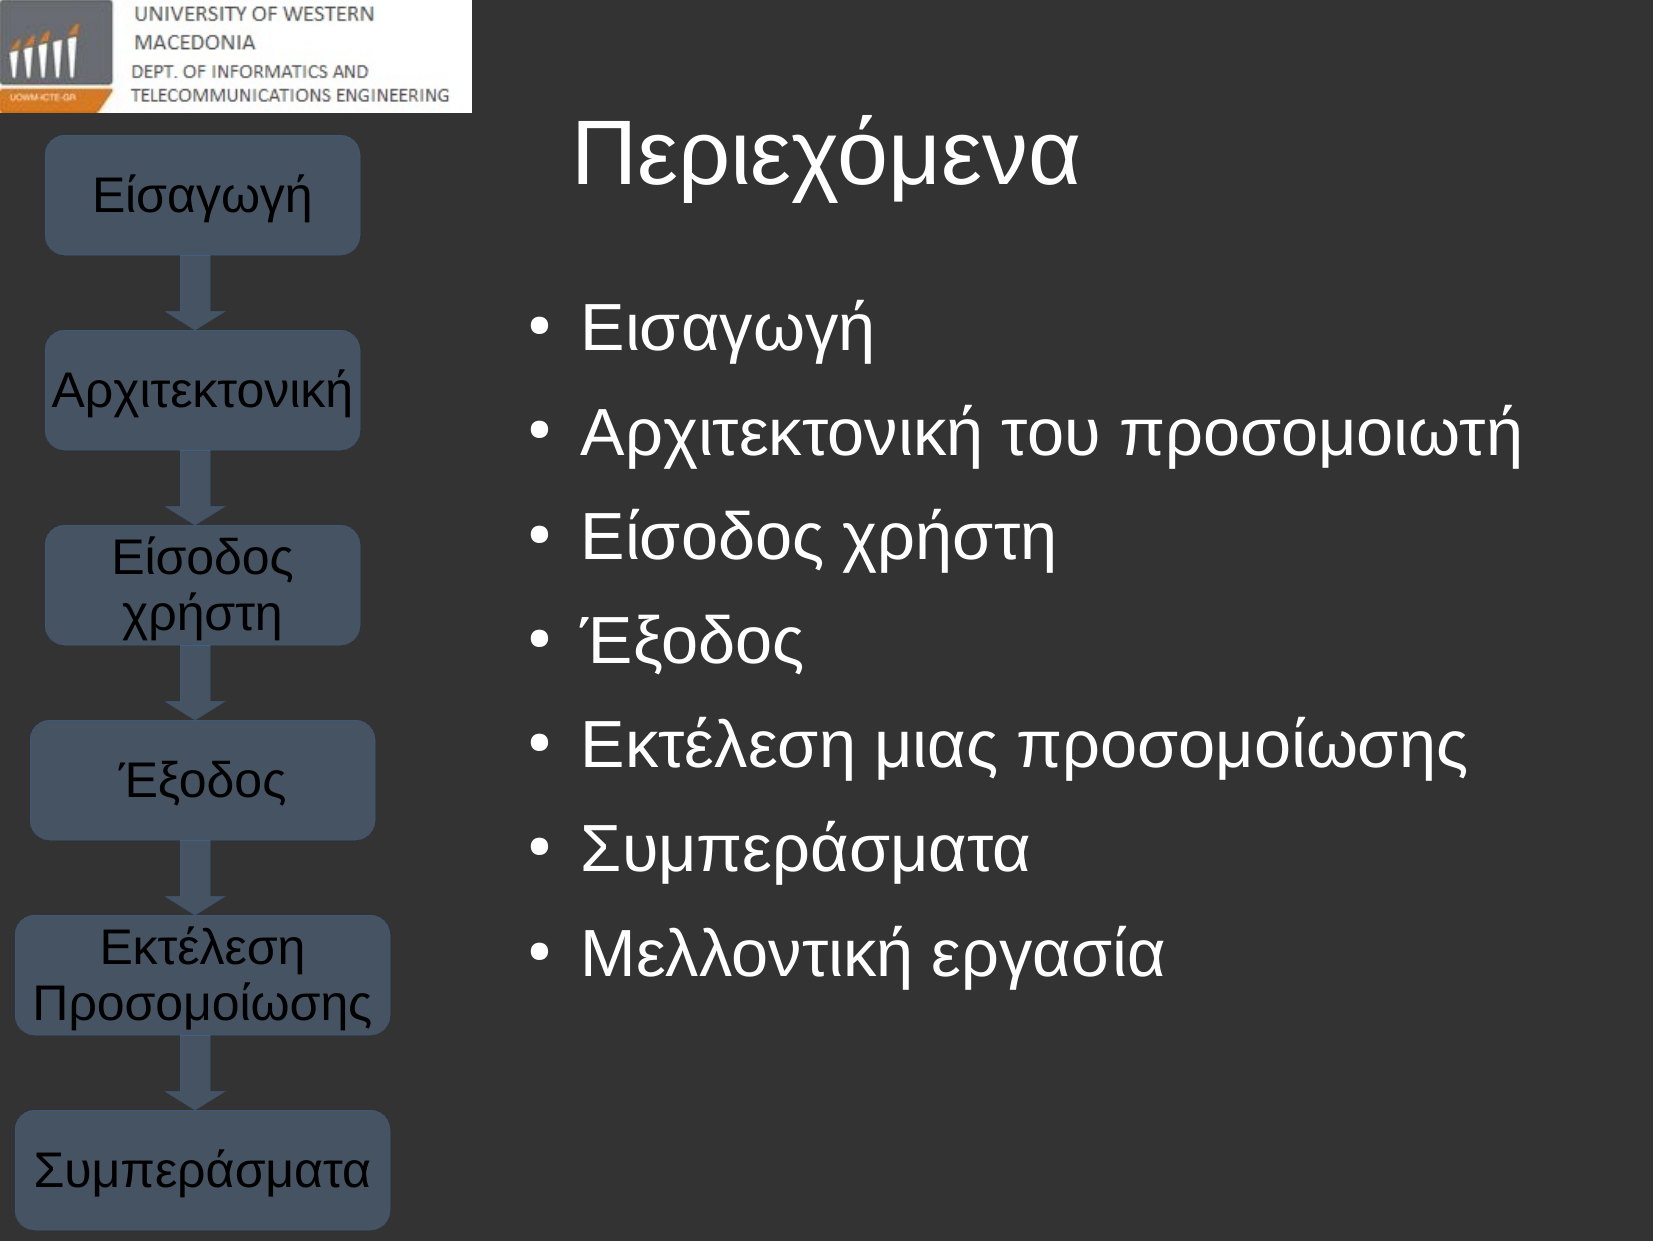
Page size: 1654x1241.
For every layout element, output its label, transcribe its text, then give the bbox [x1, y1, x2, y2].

text_box [165, 840, 226, 916]
text_box Έξοδος [30, 720, 376, 841]
text_box Αρχιτεκτονική [45, 330, 361, 451]
title Περιεχόμενα [82, 49, 1571, 257]
text_box [165, 450, 226, 526]
text_box Εκτέλεση Προσομοίωσης [15, 915, 391, 1036]
picture [0, 0, 472, 113]
text_box Συμπεράσματα [15, 1110, 391, 1231]
text_box [165, 645, 226, 721]
text_box Είσοδος χρήστη [45, 525, 361, 646]
text_box Είσαγωγή [45, 135, 361, 256]
text_box [165, 1035, 226, 1111]
text_box [165, 255, 226, 331]
list Εισαγωγή Αρχιτεκτονική του προσομοιωτή Είσοδος χρήστη Έξοδος Εκτέλεση μιας προσομοίωσης Συμπεράσματα Μελλοντική εργασία [510, 290, 1571, 1010]
